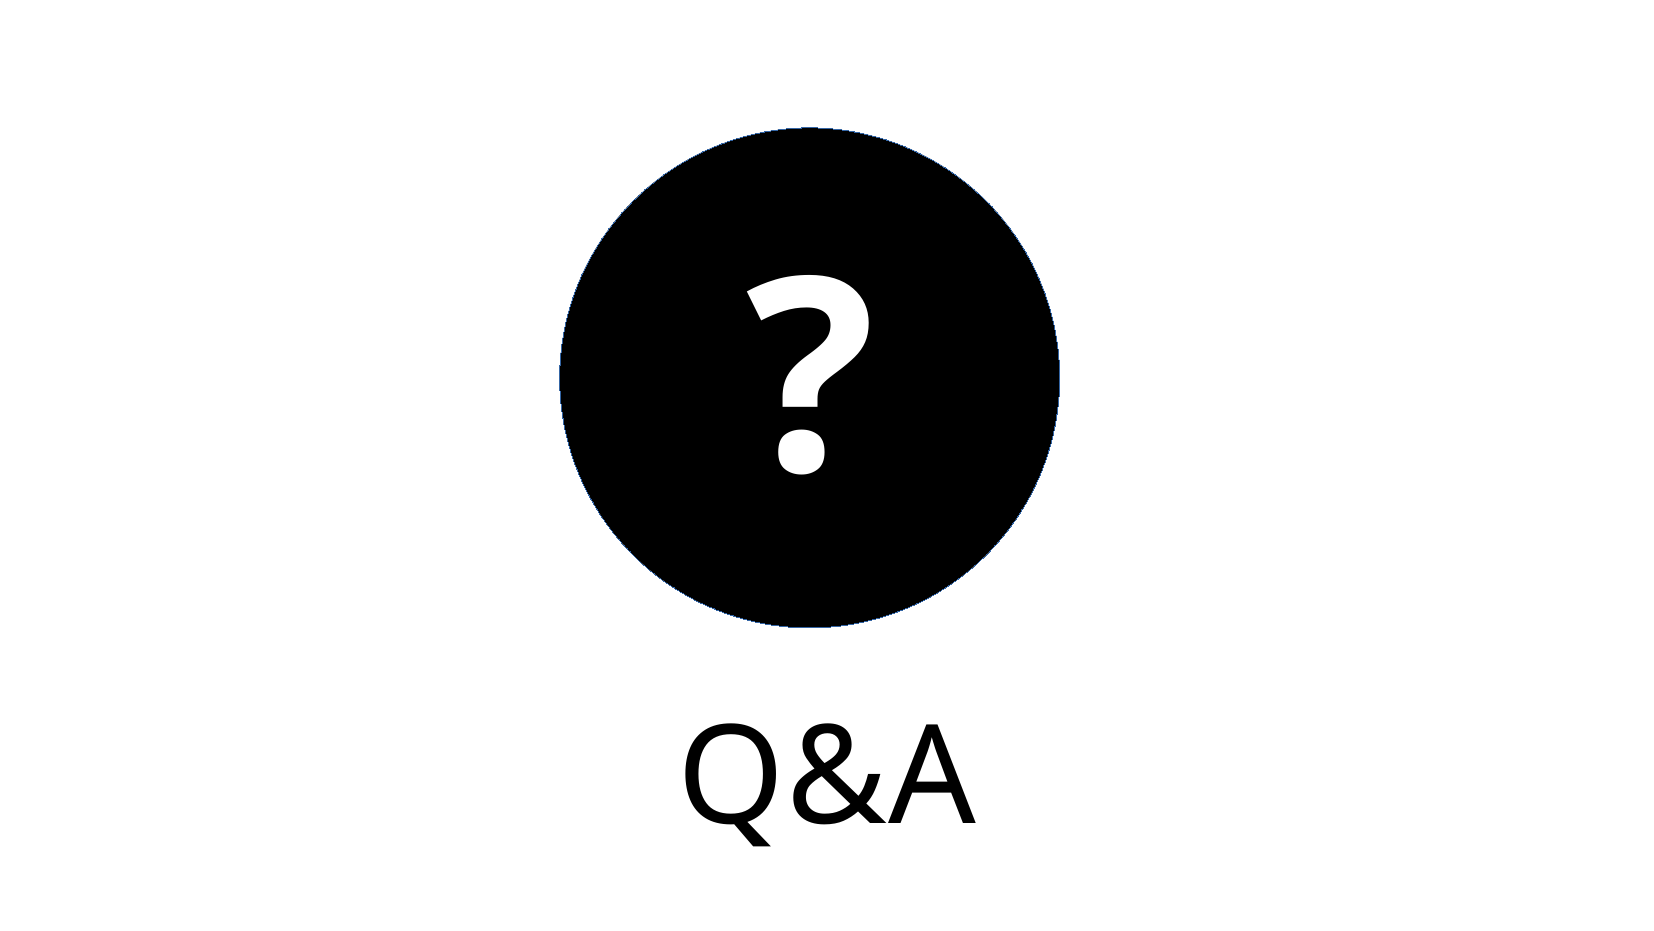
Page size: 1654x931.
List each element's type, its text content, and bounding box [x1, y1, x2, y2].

title ? [620, 139, 1003, 593]
text_box [735, 127, 884, 139]
title Q&A [127, 686, 1527, 854]
text_box [682, 593, 938, 628]
text_box [559, 215, 620, 541]
text_box [1003, 219, 1060, 537]
